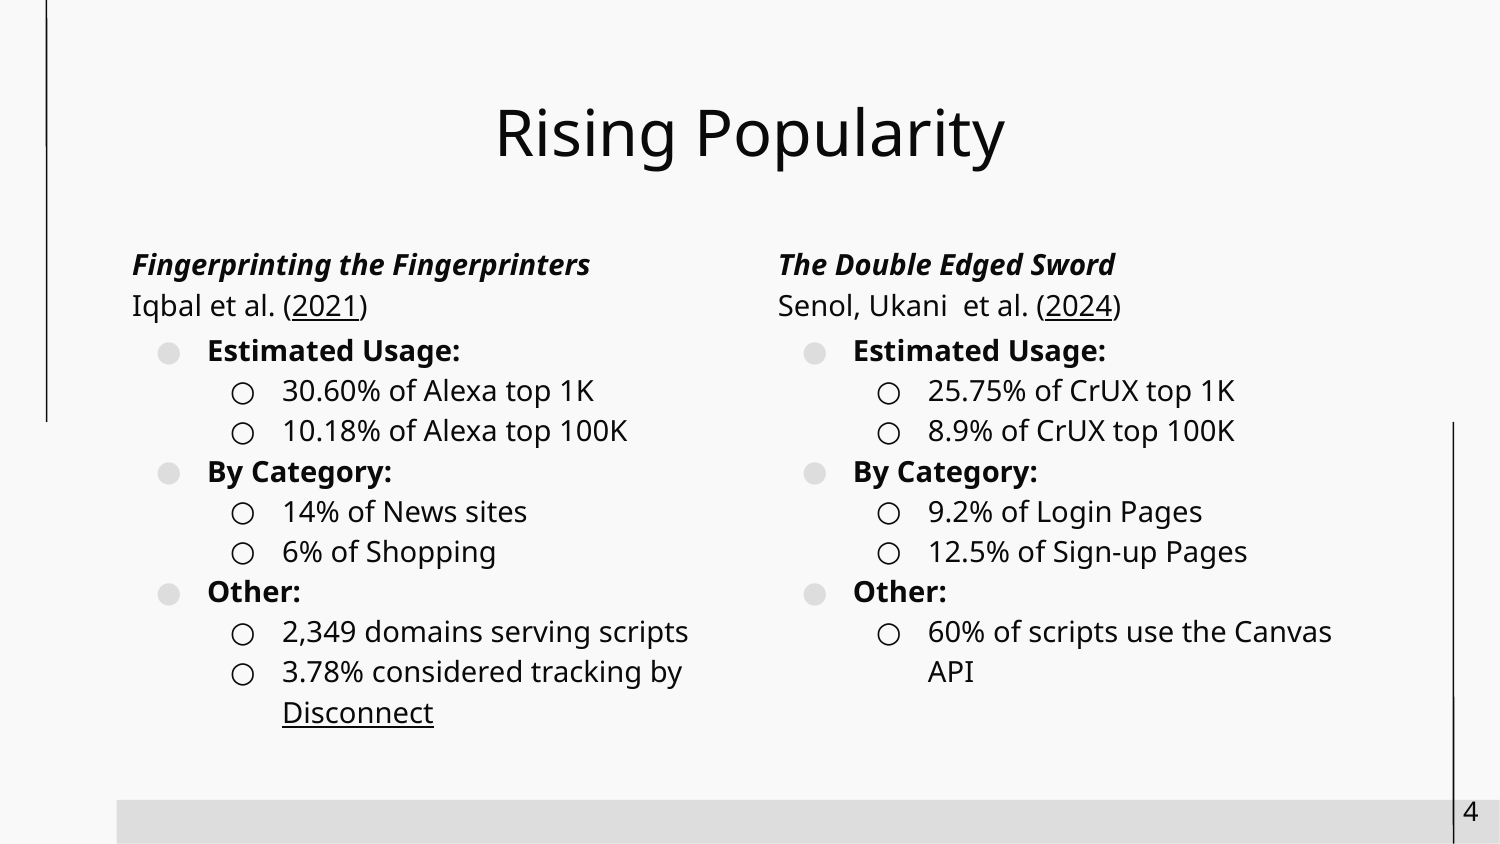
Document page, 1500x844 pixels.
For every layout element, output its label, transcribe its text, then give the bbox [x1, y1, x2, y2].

slide_number <number> [1403, 779, 1494, 844]
title Rising Popularity [116, 77, 1383, 168]
list Fingerprinting the Fingerprinters Iqbal et al. (2021) Estimated Usage: 30.60% of Alexa top 1K 10.18% of Alexa top 100K By Category: 14% of News sites 6% of Shopping Other: 2,349 domains serving scripts 3.78% considered tracking by Disconnect [116, 226, 738, 676]
list The Double Edged Sword Senol, Ukani et al. (2024) Estimated Usage: 25.75% of CrUX top 1K 8.9% of CrUX top 100K By Category: 9.2% of Login Pages 12.5% of Sign-up Pages Other: 60% of scripts use the Canvas API [762, 226, 1384, 676]
